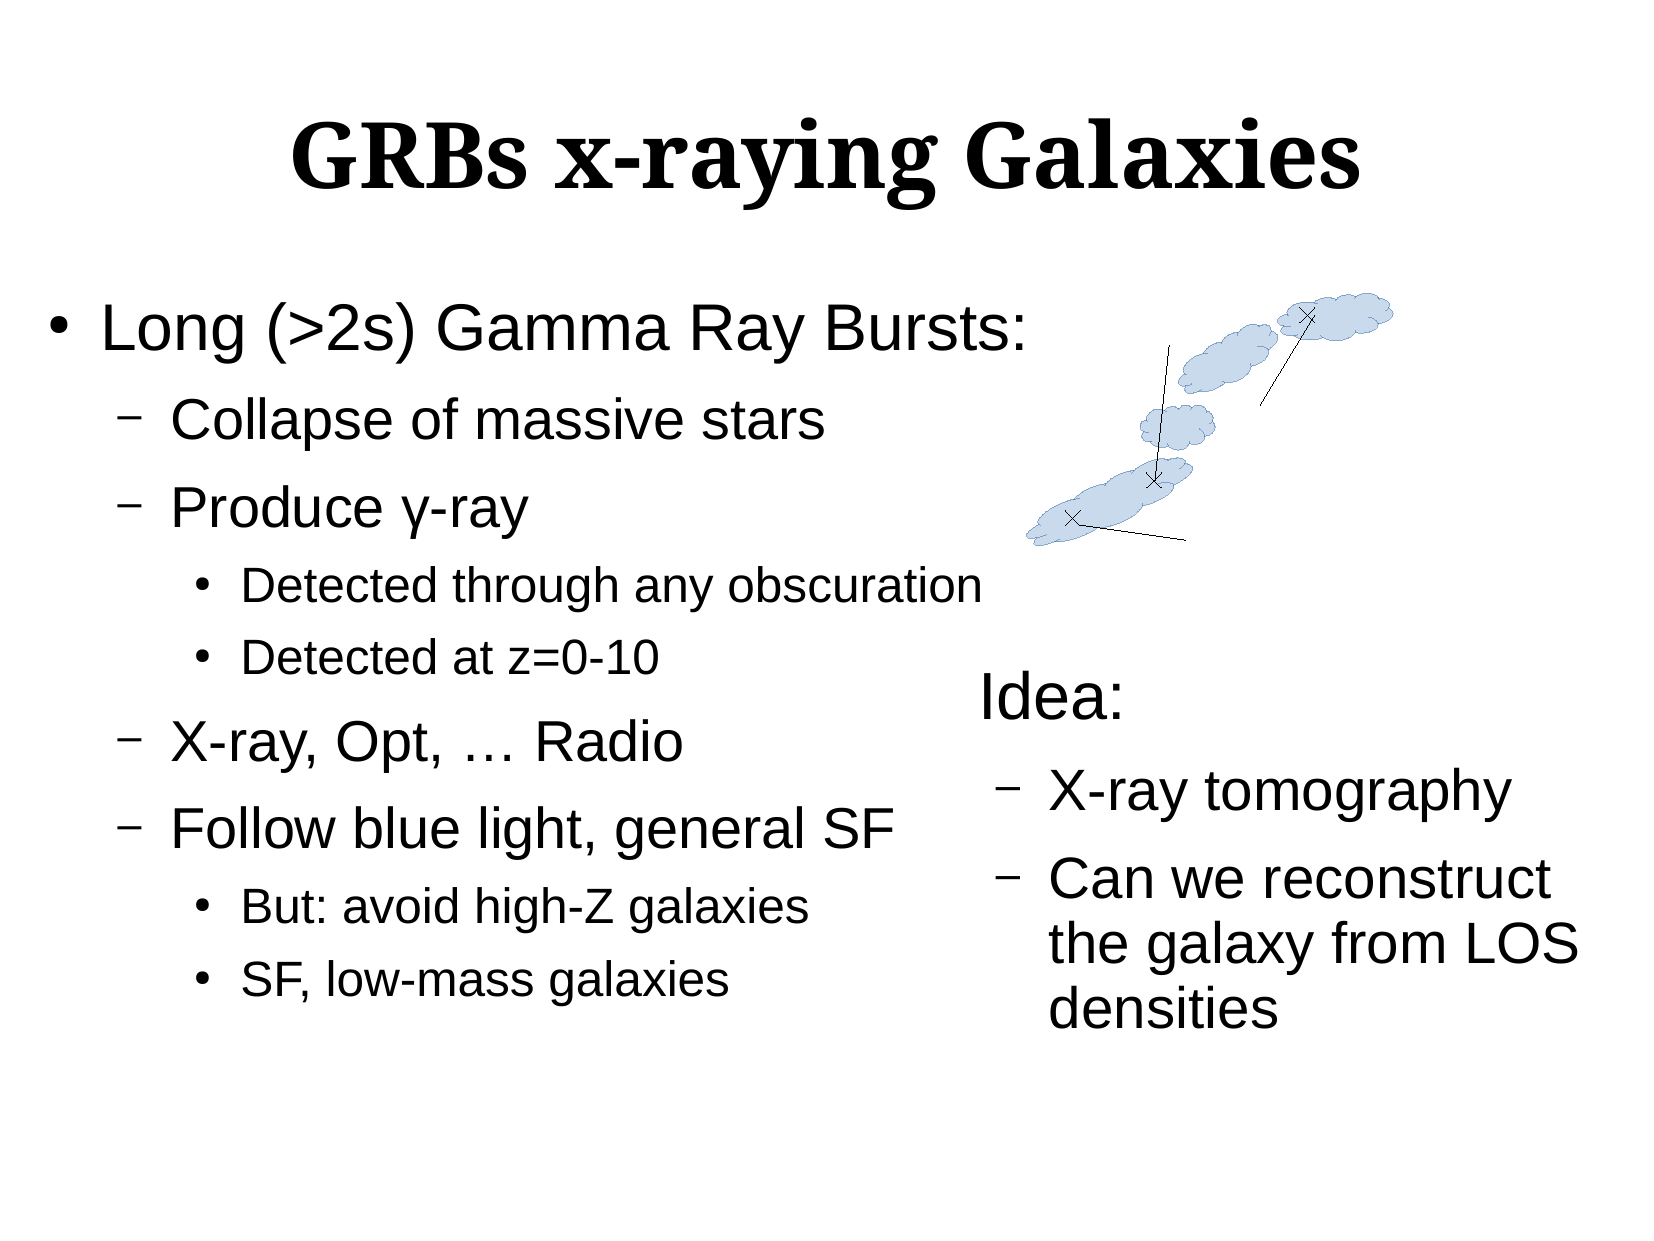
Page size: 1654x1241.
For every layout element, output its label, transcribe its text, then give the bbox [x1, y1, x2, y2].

text_box [1277, 293, 1394, 341]
list Idea: X-ray tomography Can we reconstruct the galaxy from LOS densities [907, 555, 1606, 1241]
title GRBs x-raying Galaxies [82, 49, 1571, 257]
text_box [1178, 324, 1278, 394]
text_box [1026, 457, 1193, 546]
list Long (>2s) Gamma Ray Bursts: Collapse of massive stars Produce γ-ray Detected through any obscuration Detected at z=0-10 X-ray, Opt, … Radio Follow blue light, general SF But: avoid high-Z galaxies SF, low-mass galaxies [30, 290, 1096, 1010]
text_box [1140, 405, 1216, 451]
